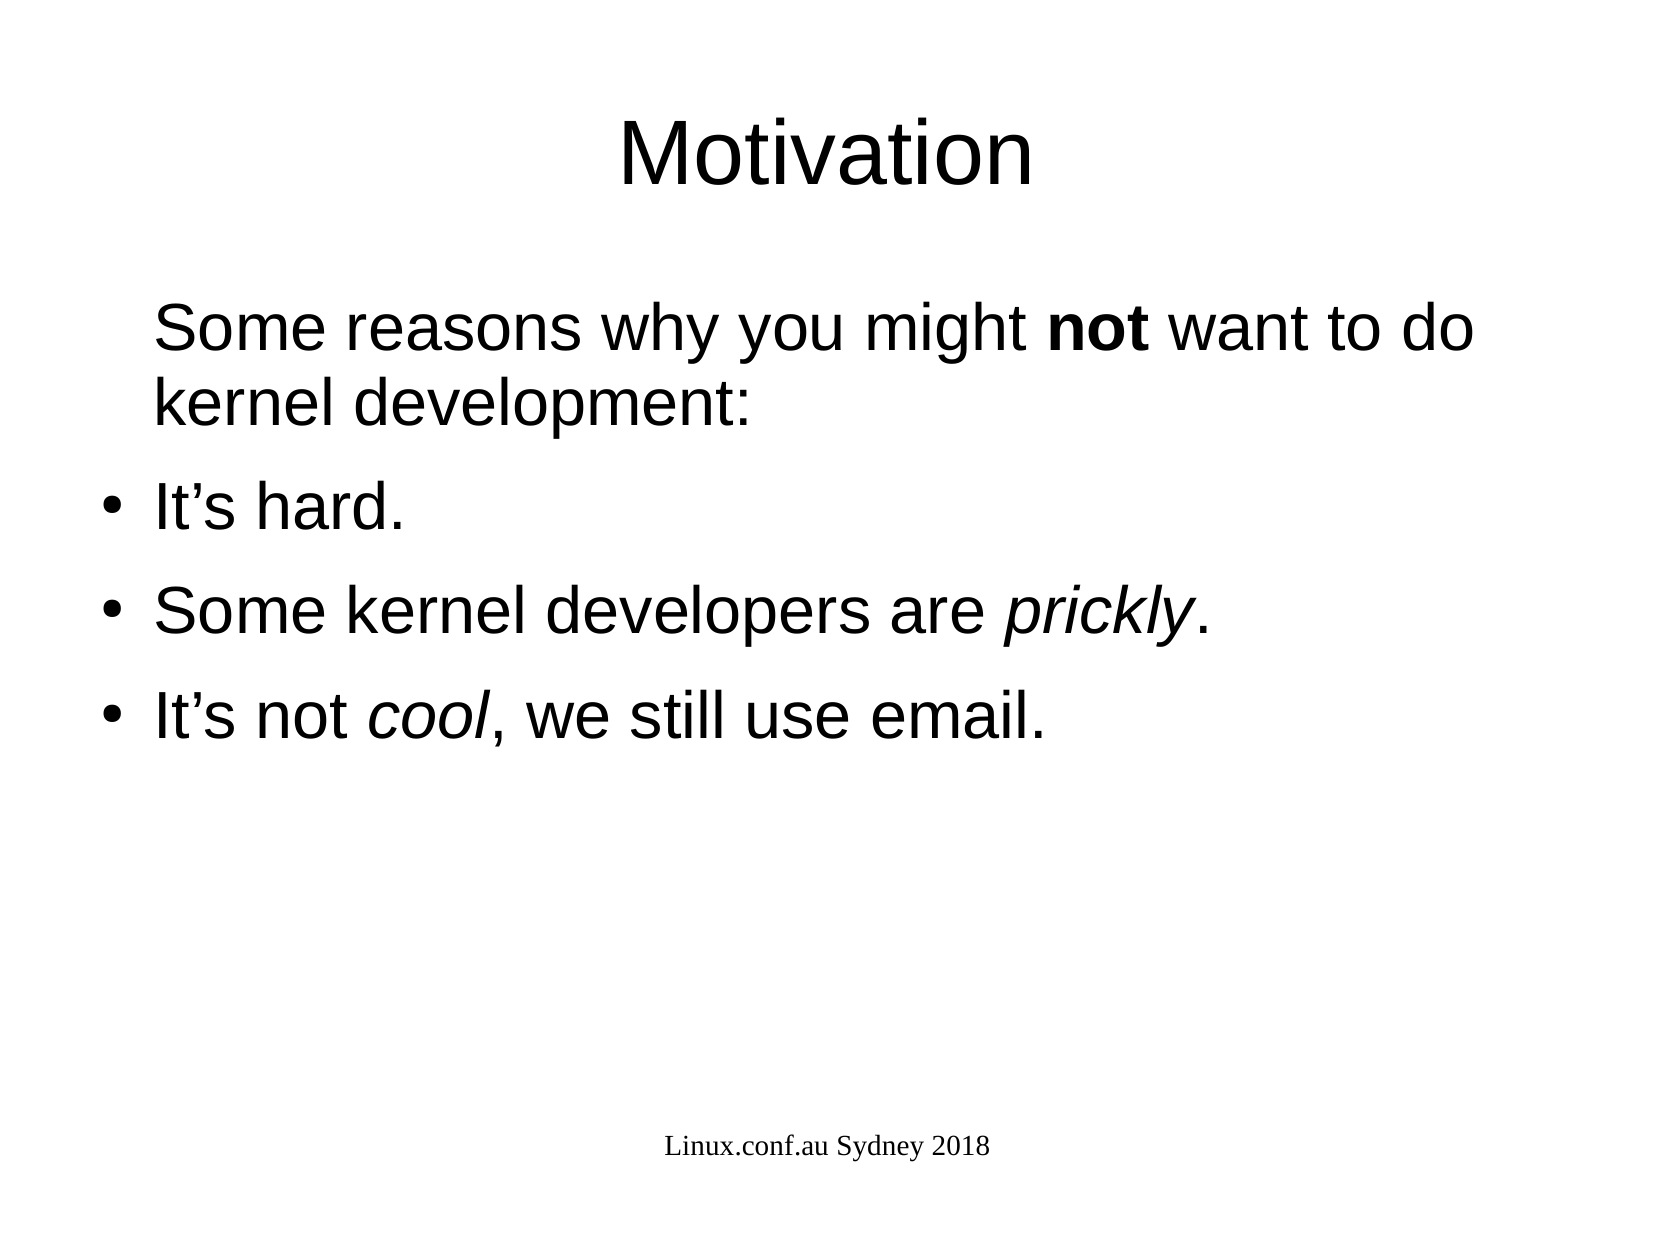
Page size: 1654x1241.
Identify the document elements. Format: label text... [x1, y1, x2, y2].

title Motivation [82, 49, 1571, 257]
text_box [82, 290, 1571, 1010]
